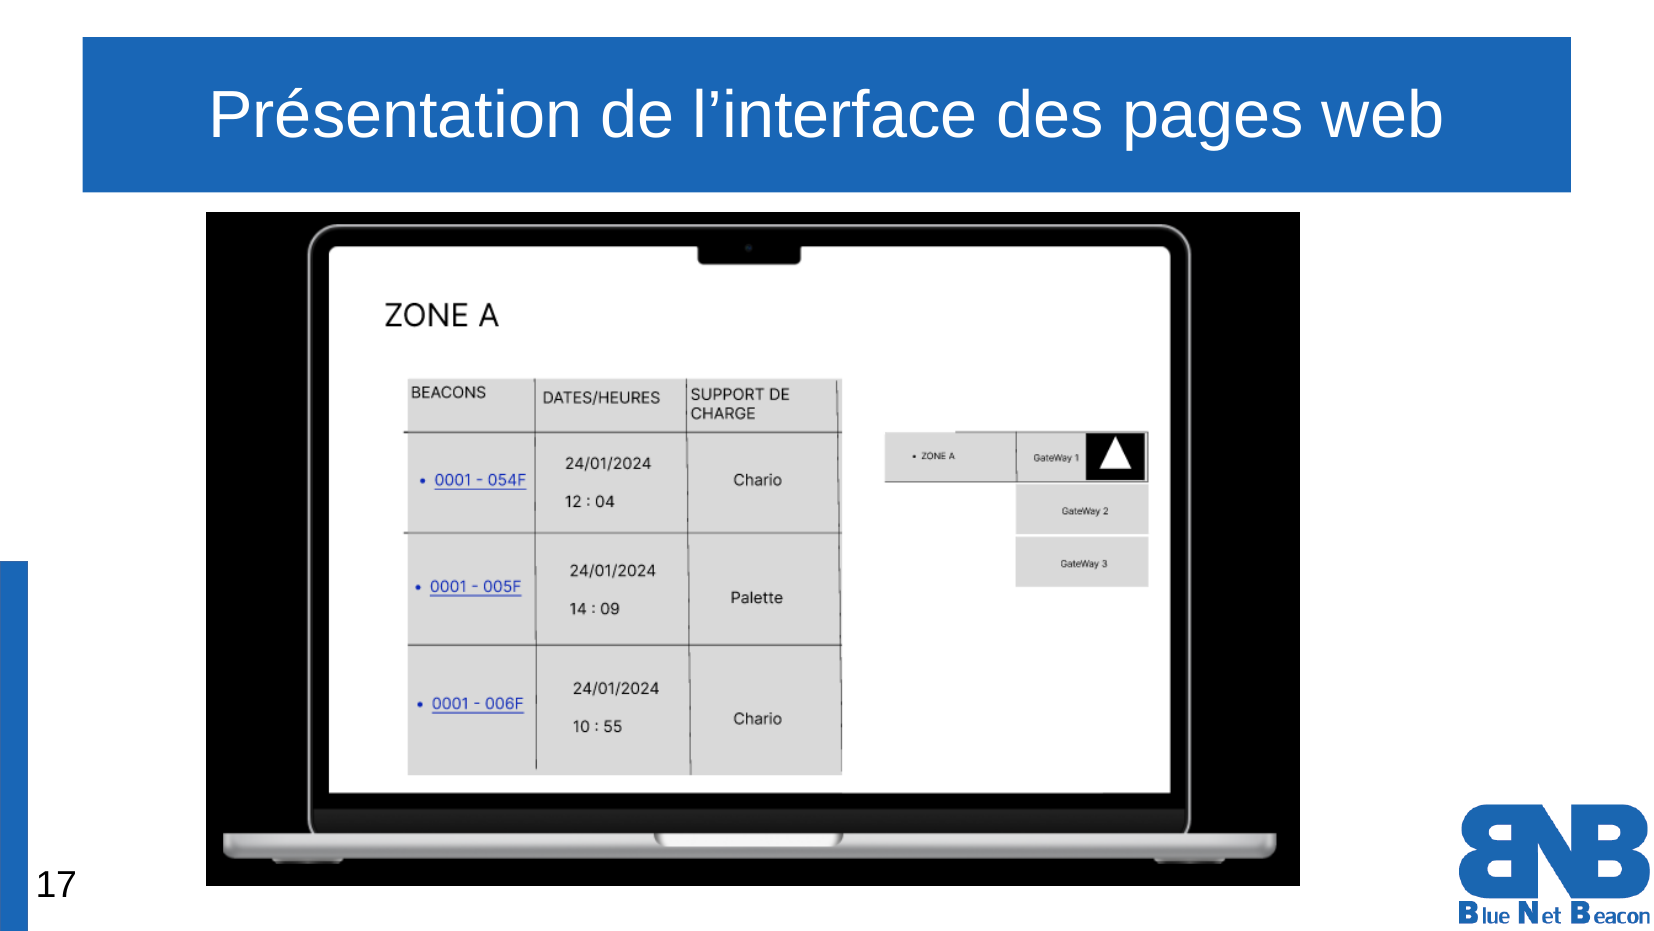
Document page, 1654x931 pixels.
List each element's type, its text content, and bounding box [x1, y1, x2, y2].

text_box <numéro> [20, 856, 650, 927]
picture [206, 212, 1300, 886]
text_box [0, 561, 28, 931]
title Présentation de l’interface des pages web [82, 37, 1571, 193]
picture [1459, 797, 1650, 930]
